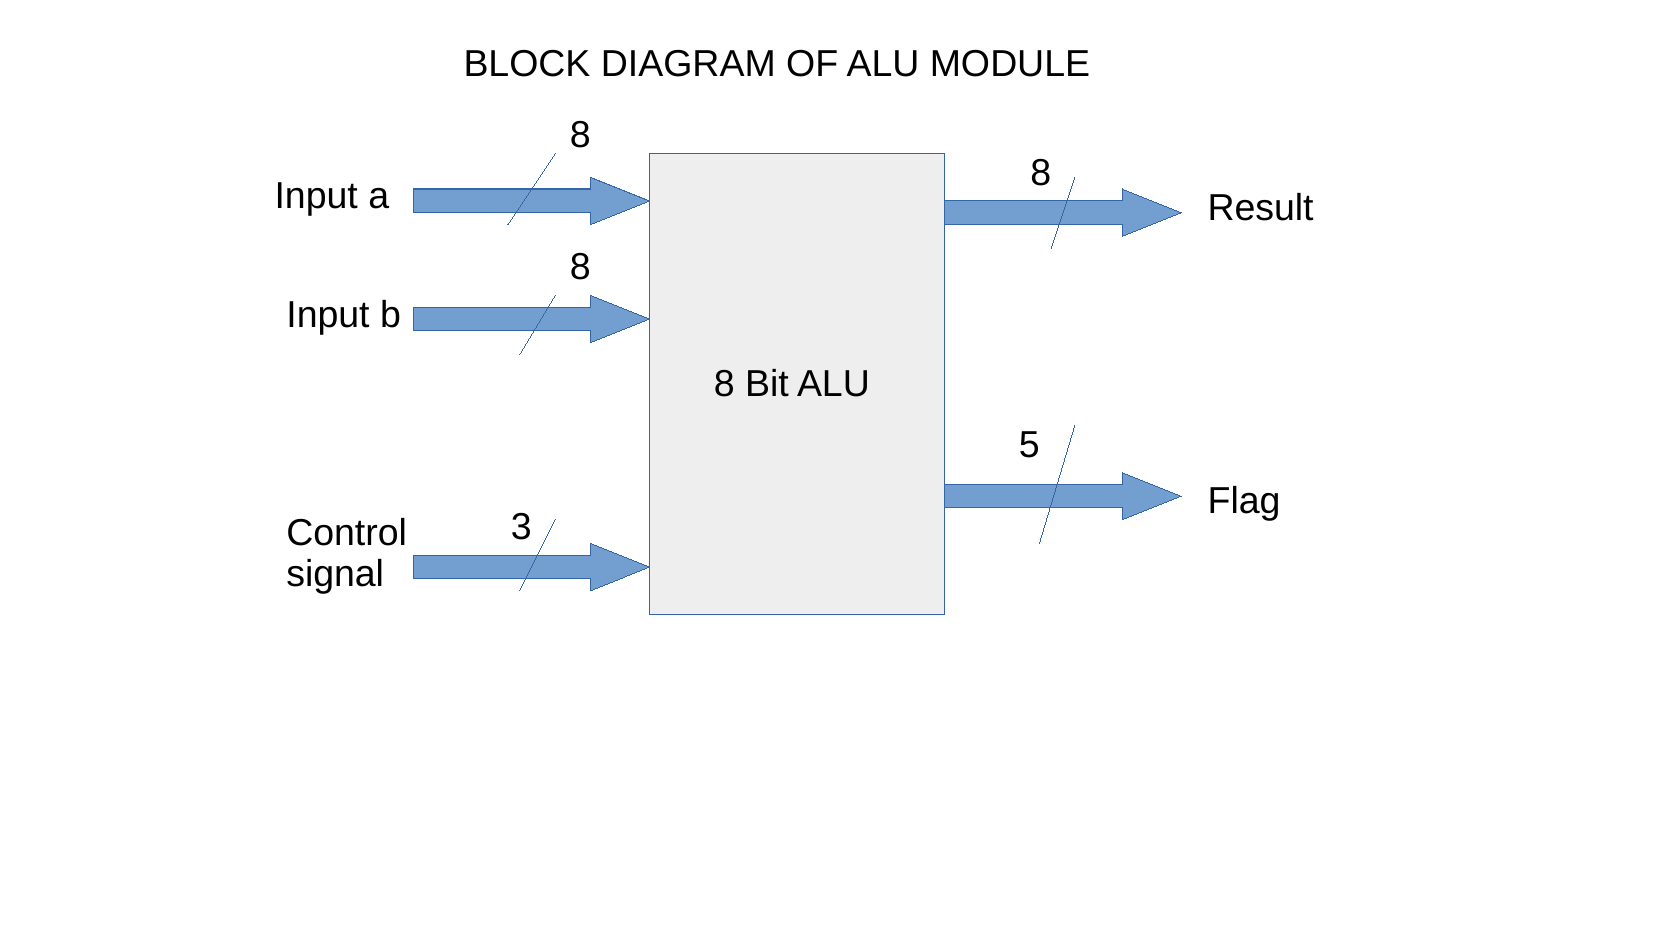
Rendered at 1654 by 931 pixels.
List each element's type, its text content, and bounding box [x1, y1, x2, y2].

text_box 8 [1015, 143, 1158, 201]
text_box 5 [1003, 415, 1146, 473]
text_box 8 [555, 106, 697, 164]
text_box Flag [1192, 472, 1347, 530]
text_box Control signal [271, 503, 426, 603]
text_box [426, 296, 650, 343]
text_box Input a [259, 167, 414, 225]
text_box [944, 473, 1182, 520]
text_box Input b [271, 285, 426, 343]
text_box [426, 543, 650, 591]
text_box 3 [496, 498, 579, 556]
text_box [414, 177, 650, 225]
text_box Result [1192, 179, 1347, 237]
text_box 8 Bit ALU [649, 153, 945, 615]
text_box BLOCK DIAGRAM OF ALU MODULE [448, 35, 1205, 93]
text_box [944, 200, 1182, 237]
text_box 8 [555, 238, 697, 296]
